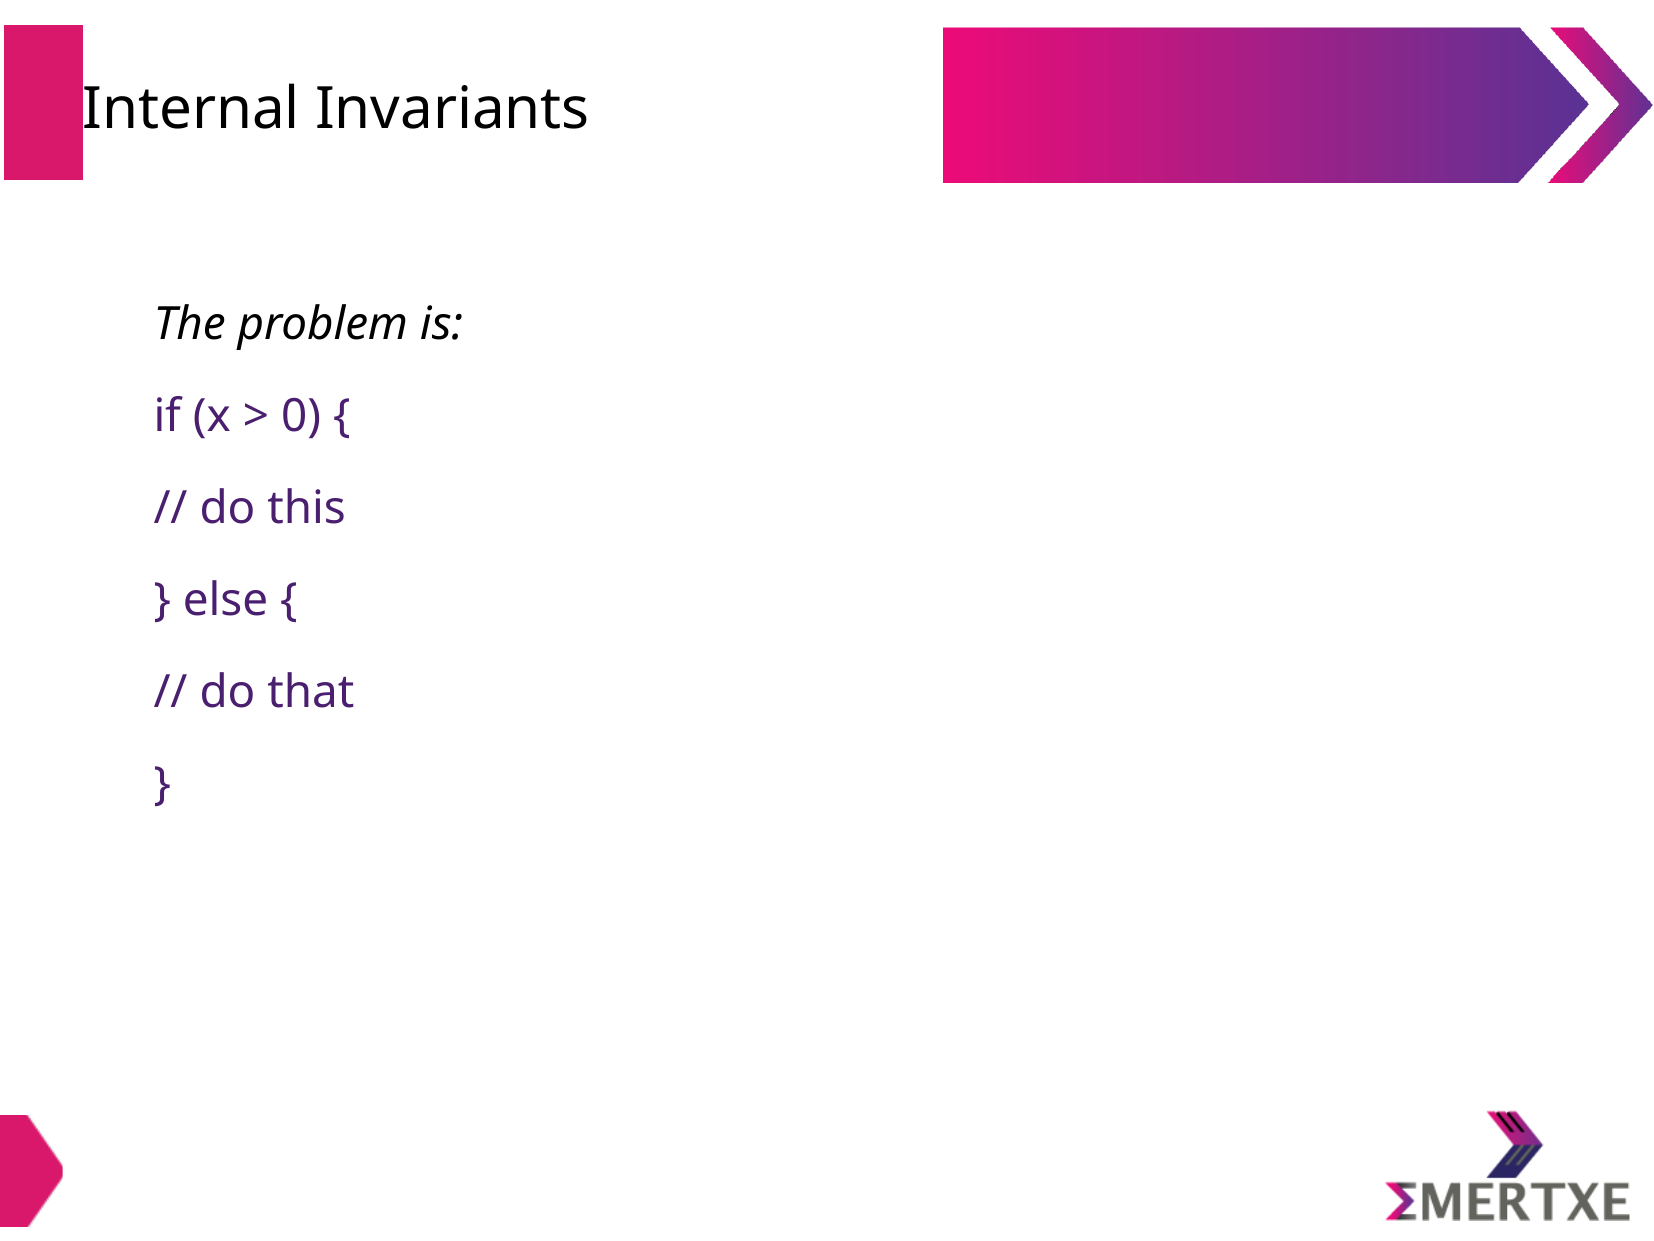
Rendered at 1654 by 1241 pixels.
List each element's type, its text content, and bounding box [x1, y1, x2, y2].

picture [1385, 1107, 1631, 1221]
title Internal Invariants [82, 2, 1571, 210]
picture [1571, 27, 1653, 183]
list The problem is: if (x > 0) { // do this } else { // do that } [82, 290, 1571, 1010]
